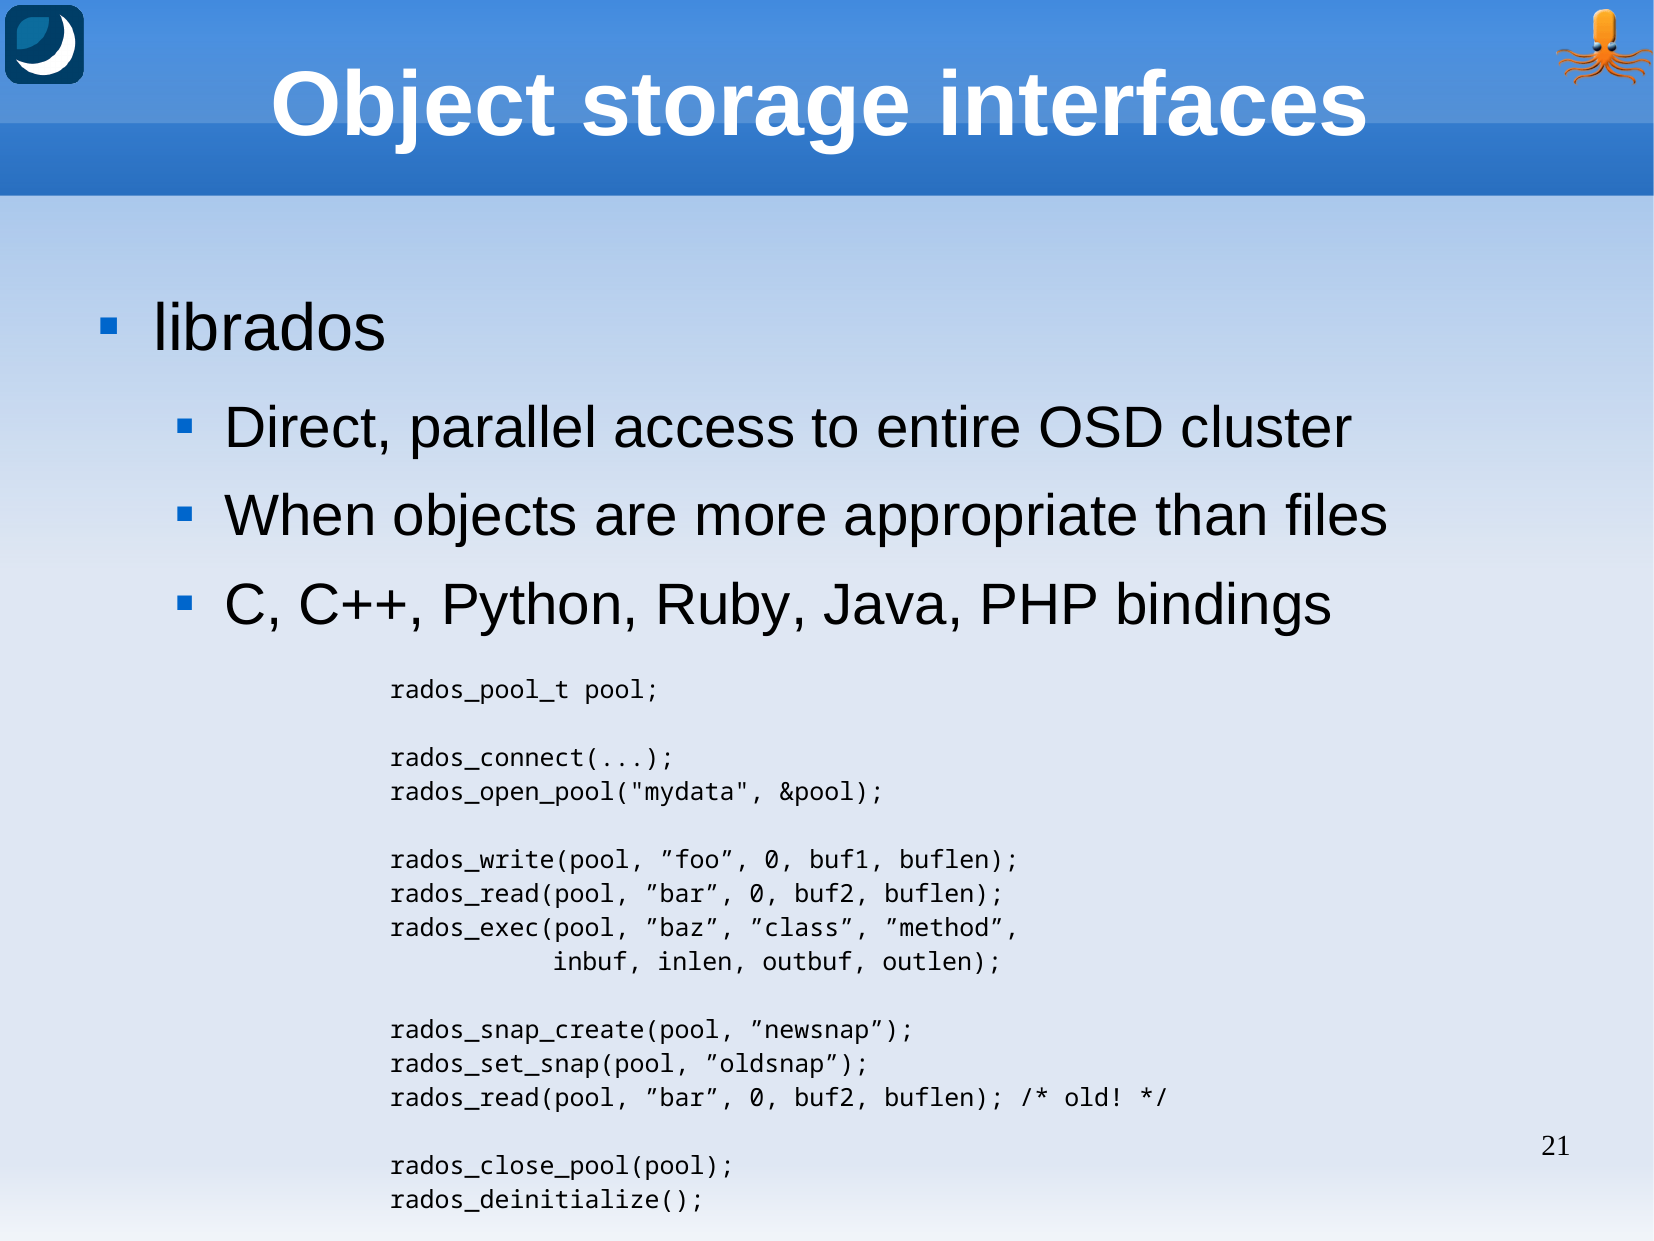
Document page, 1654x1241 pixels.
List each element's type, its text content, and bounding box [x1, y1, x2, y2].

title Object storage interfaces [76, 0, 1565, 208]
picture [0, 0, 1654, 1241]
text_box rados_pool_t pool; rados_connect(...); rados_open_pool("mydata", &pool); rados_write(pool, ”foo”, 0, buf1, buflen); rados_read(pool, ”bar”, 0, buf2, buflen); rados_exec(pool, ”baz”, ”class”, ”method”, inbuf, inlen, outbuf, outlen); rados_snap_create(pool, ”newsnap”); rados_set_snap(pool, ”oldsnap”); rados_read(pool, ”bar”, 0, buf2, buflen); /* old! */ rados_close_pool(pool); rados_deinitialize(); [375, 663, 1238, 1143]
list librados Direct, parallel access to entire OSD cluster When objects are more appropriate than files C, C++, Python, Ruby, Java, PHP bindings [82, 290, 1571, 1109]
